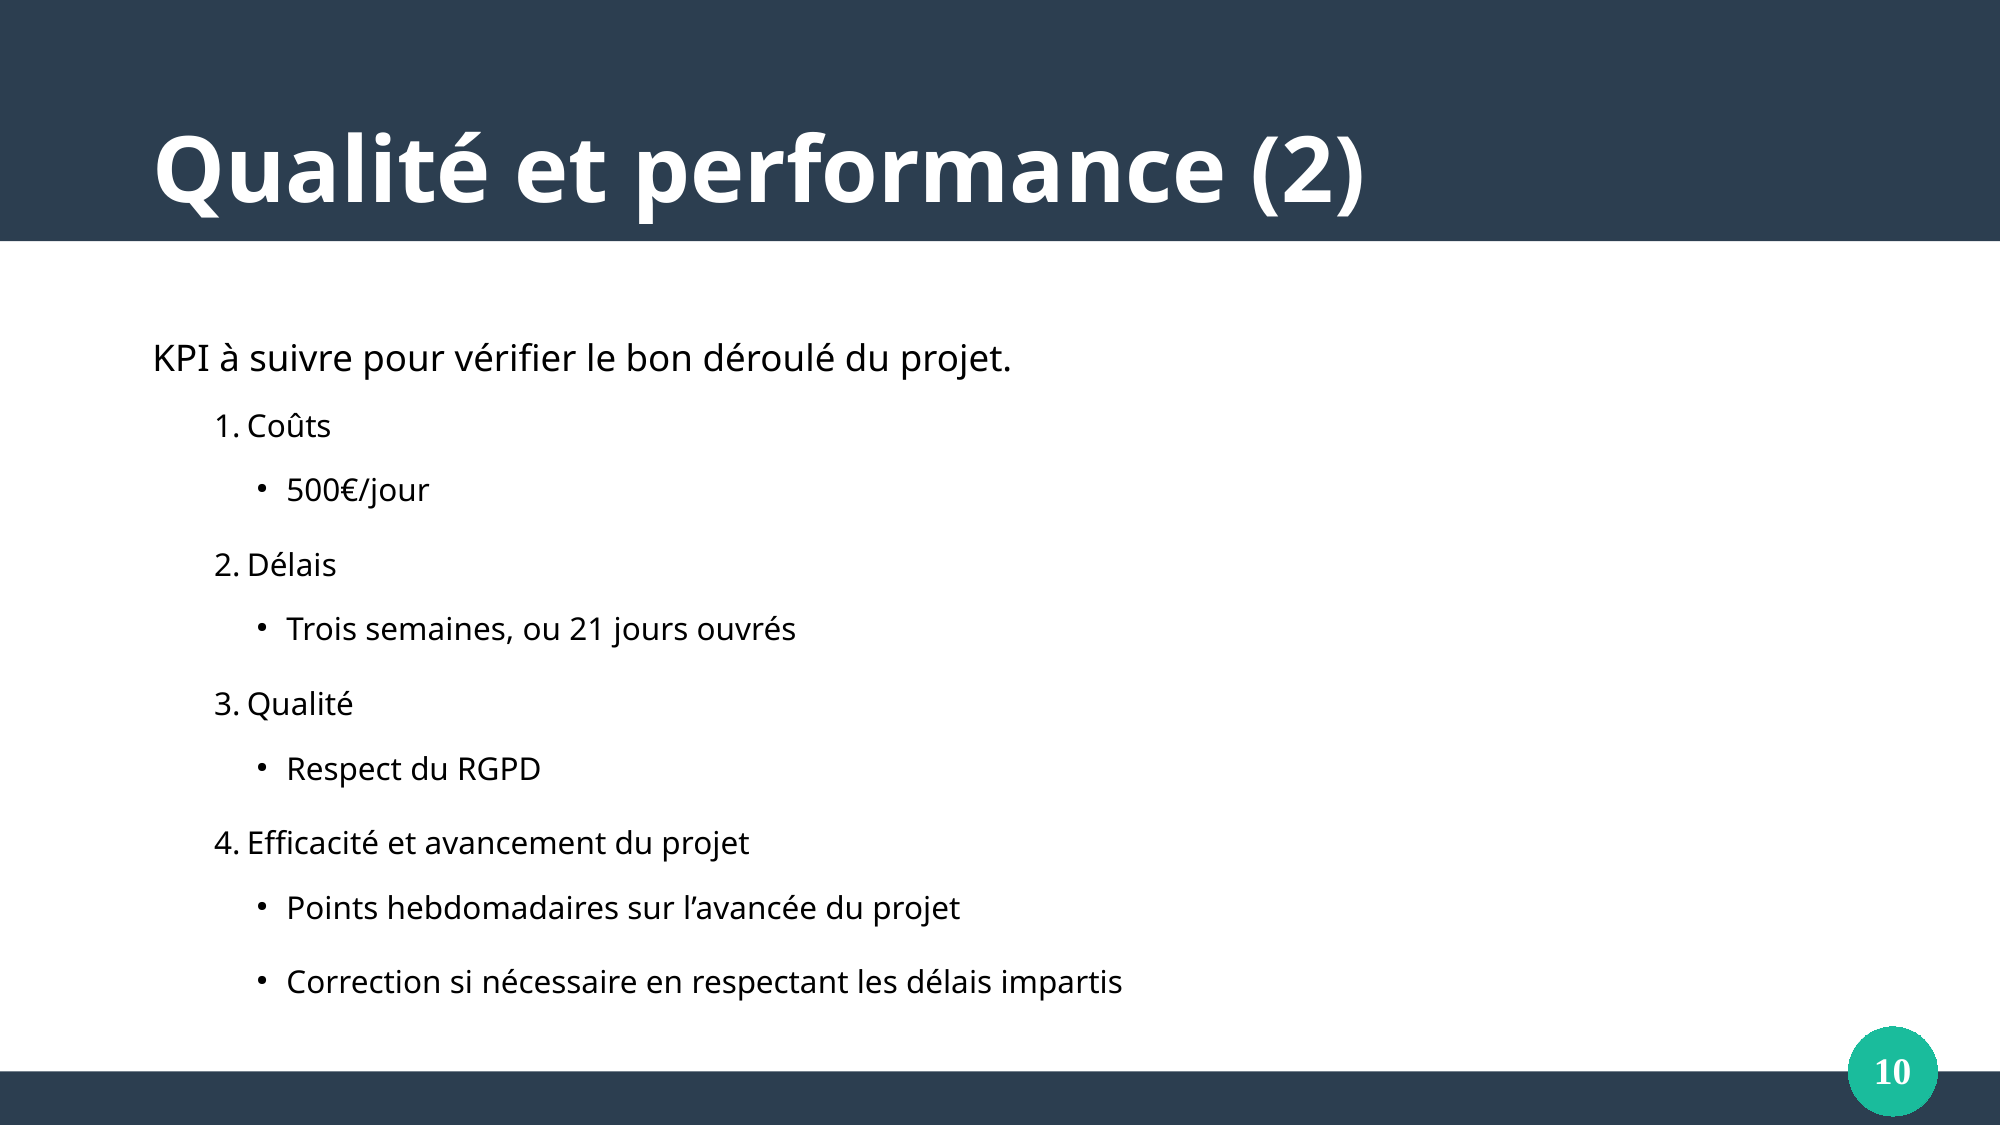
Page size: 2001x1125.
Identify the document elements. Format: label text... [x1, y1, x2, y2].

title Qualité et performance (2) [137, 59, 1863, 278]
list KPI à suivre pour vérifier le bon déroulé du projet. Coûts 500€/jour Délais Trois semaines, ou 21 jours ouvrés Qualité Respect du RGPD Efficacité et avancement du projet Points hebdomadaires sur l’avancée du projet Correction si nécessaire en respectant les délais impartis [137, 299, 1863, 1014]
